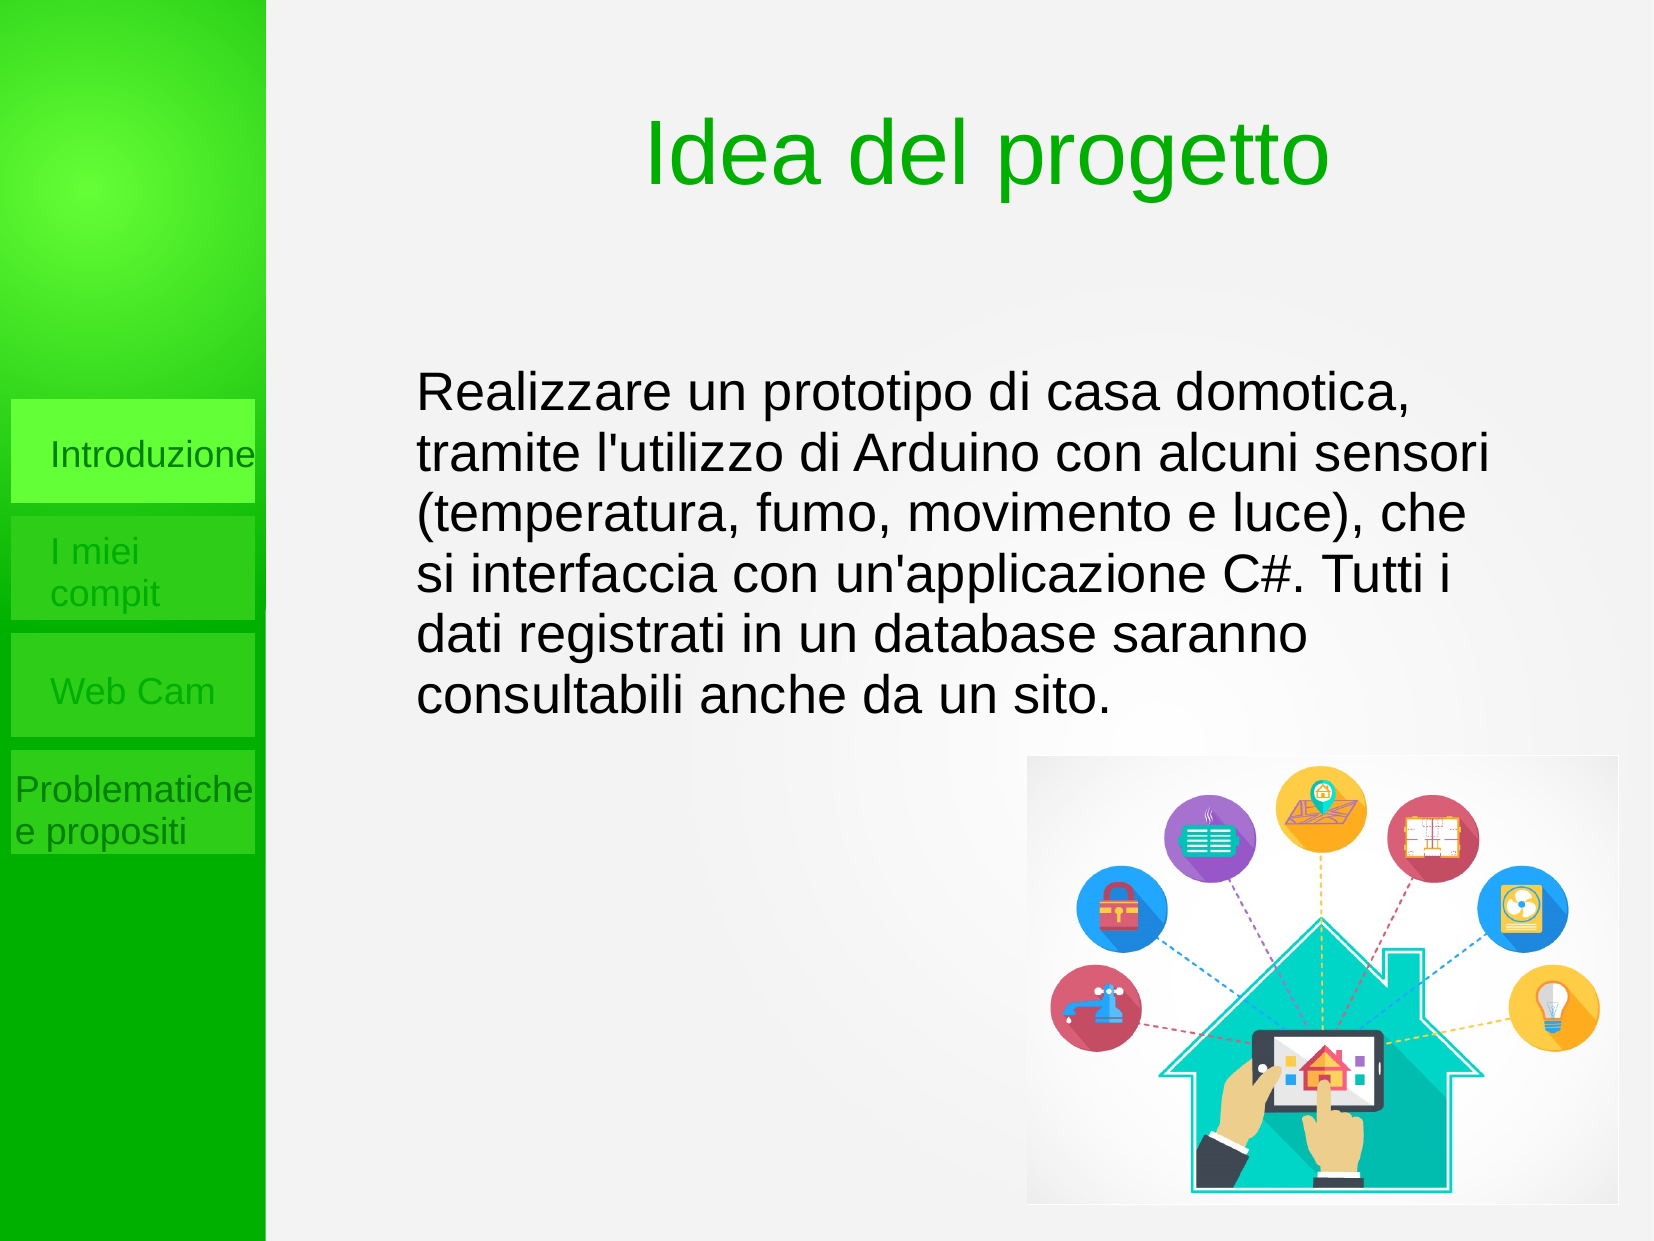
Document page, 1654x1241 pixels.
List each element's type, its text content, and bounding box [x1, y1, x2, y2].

title Idea del progetto [463, 49, 1512, 257]
text_box Web Cam [35, 663, 265, 720]
text_box Realizzare un prototipo di casa domotica, tramite l'utilizzo di Arduino con alcuni sensori (temperatura, fumo, movimento e luce), che si interfaccia con un'applicazione C#. Tutti i dati registrati in un database saranno consultabili anche da un sito. [366, 354, 1536, 733]
text_box Introduzione [35, 425, 319, 483]
text_box I miei compit [35, 523, 252, 623]
text_box Problematiche e propositi [0, 760, 272, 860]
picture [1027, 755, 1619, 1205]
